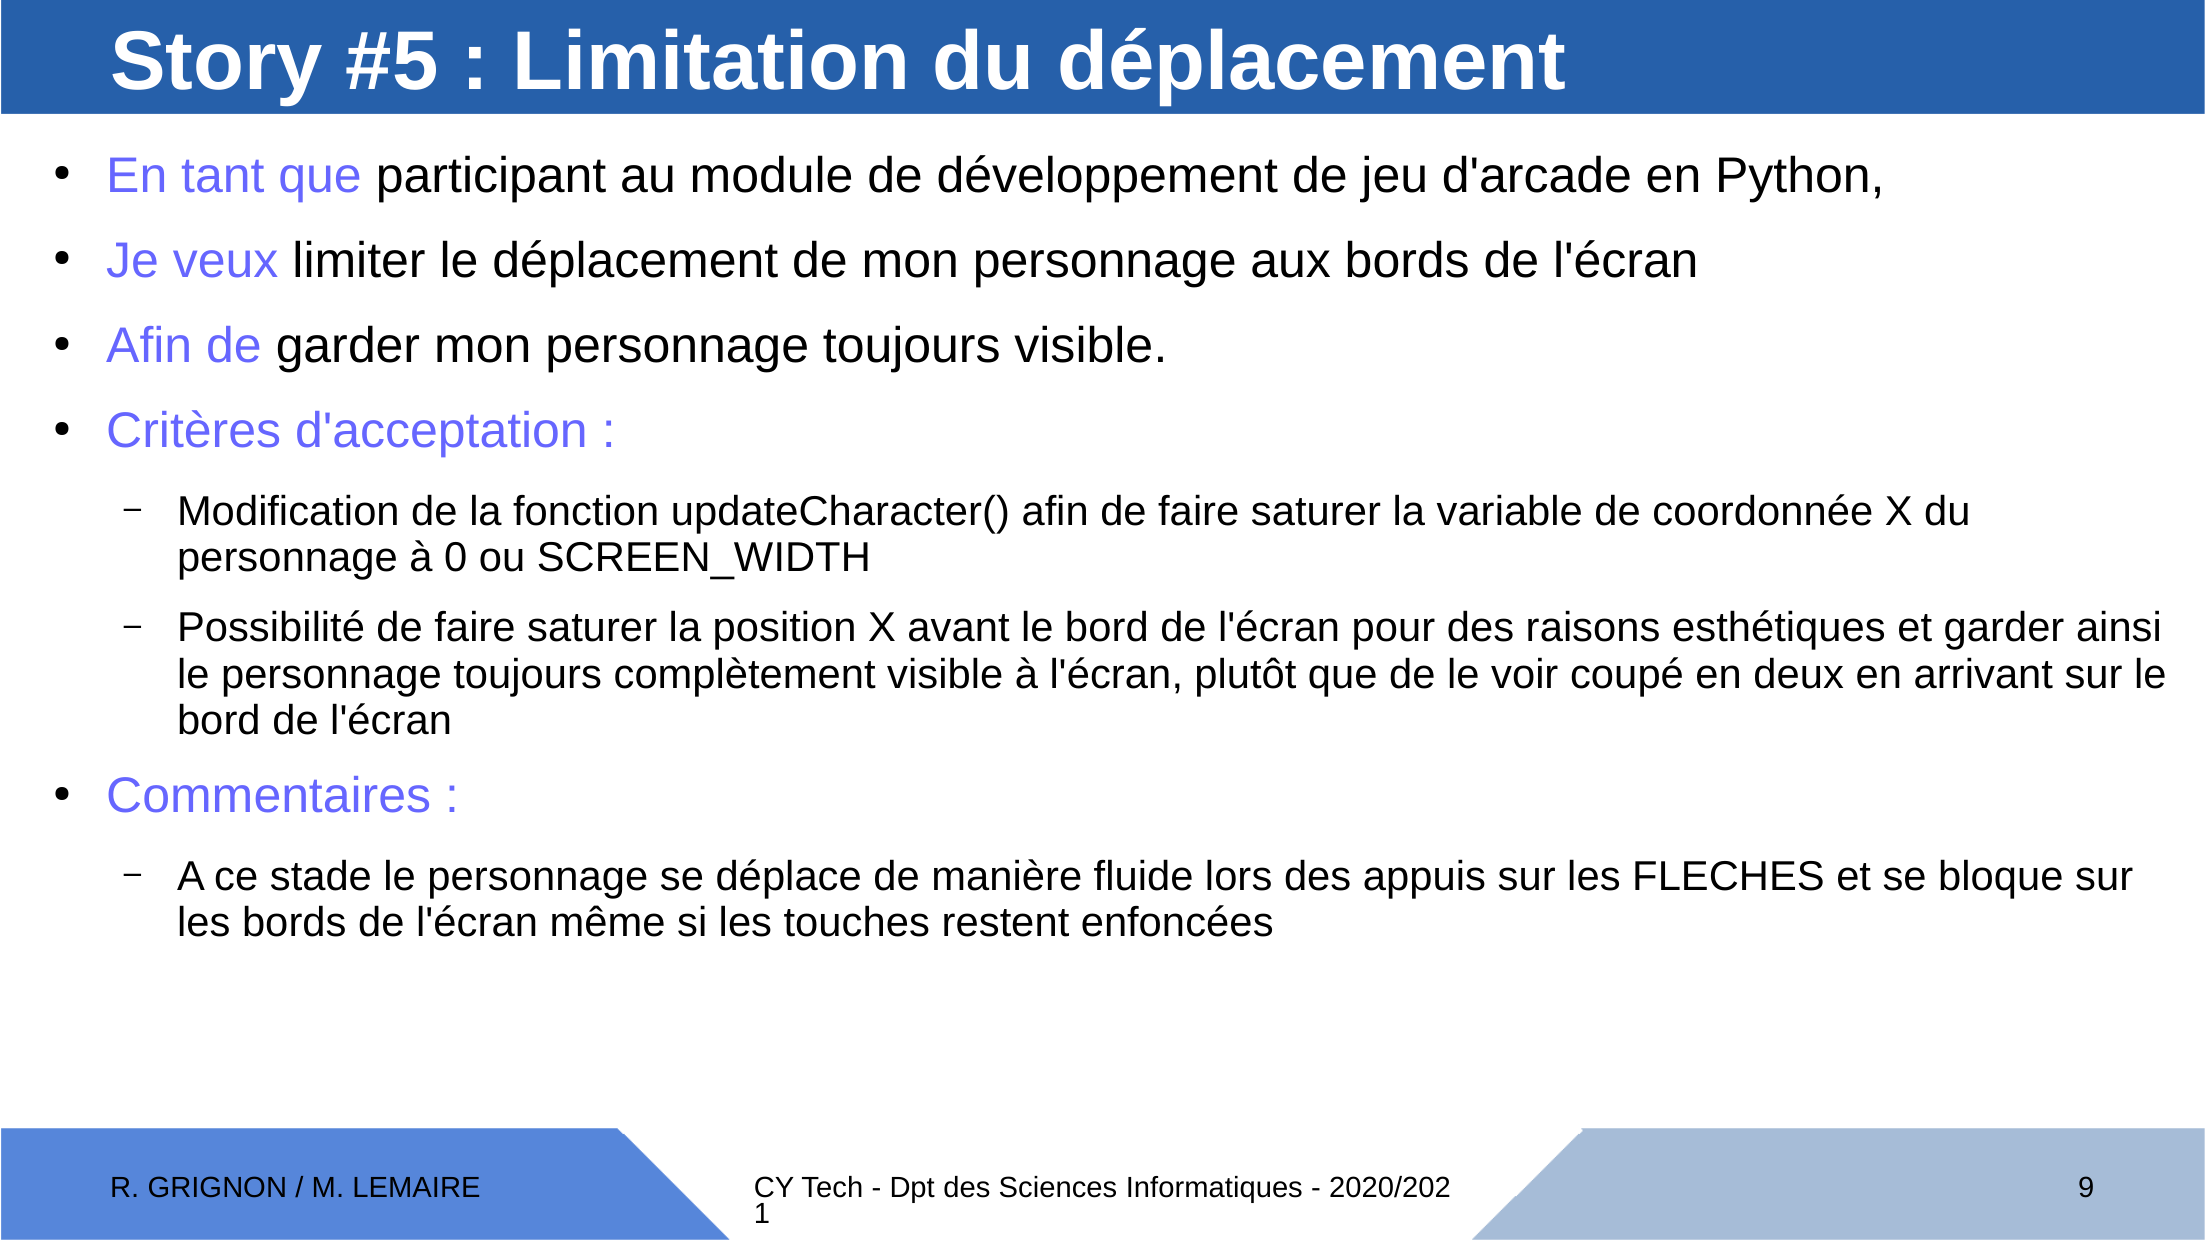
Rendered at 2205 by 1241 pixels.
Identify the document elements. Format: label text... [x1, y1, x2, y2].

list En tant que participant au module de développement de jeu d'arcade en Python, Je veux limiter le déplacement de mon personnage aux bords de l'écran Afin de garder mon personnage toujours visible. Critères d'acceptation : Modification de la fonction updateCharacter() afin de faire saturer la variable de coordonnée X du personnage à 0 ou SCREEN_WIDTH Possibilité de faire saturer la position X avant le bord de l'écran pour des raisons esthétiques et garder ainsi le personnage toujours complètement visible à l'écran, plutôt que de le voir coupé en deux en arrivant sur le bord de l'écran Commentaires : A ce stade le personnage se déplace de manière fluide lors des appuis sur les FLECHES et se bloque sur les bords de l'écran même si les touches restent enfoncées [35, 217, 2186, 1087]
picture [0, 0, 2205, 1241]
title Story #5 : Limitation du déplacement [110, 49, 2095, 217]
